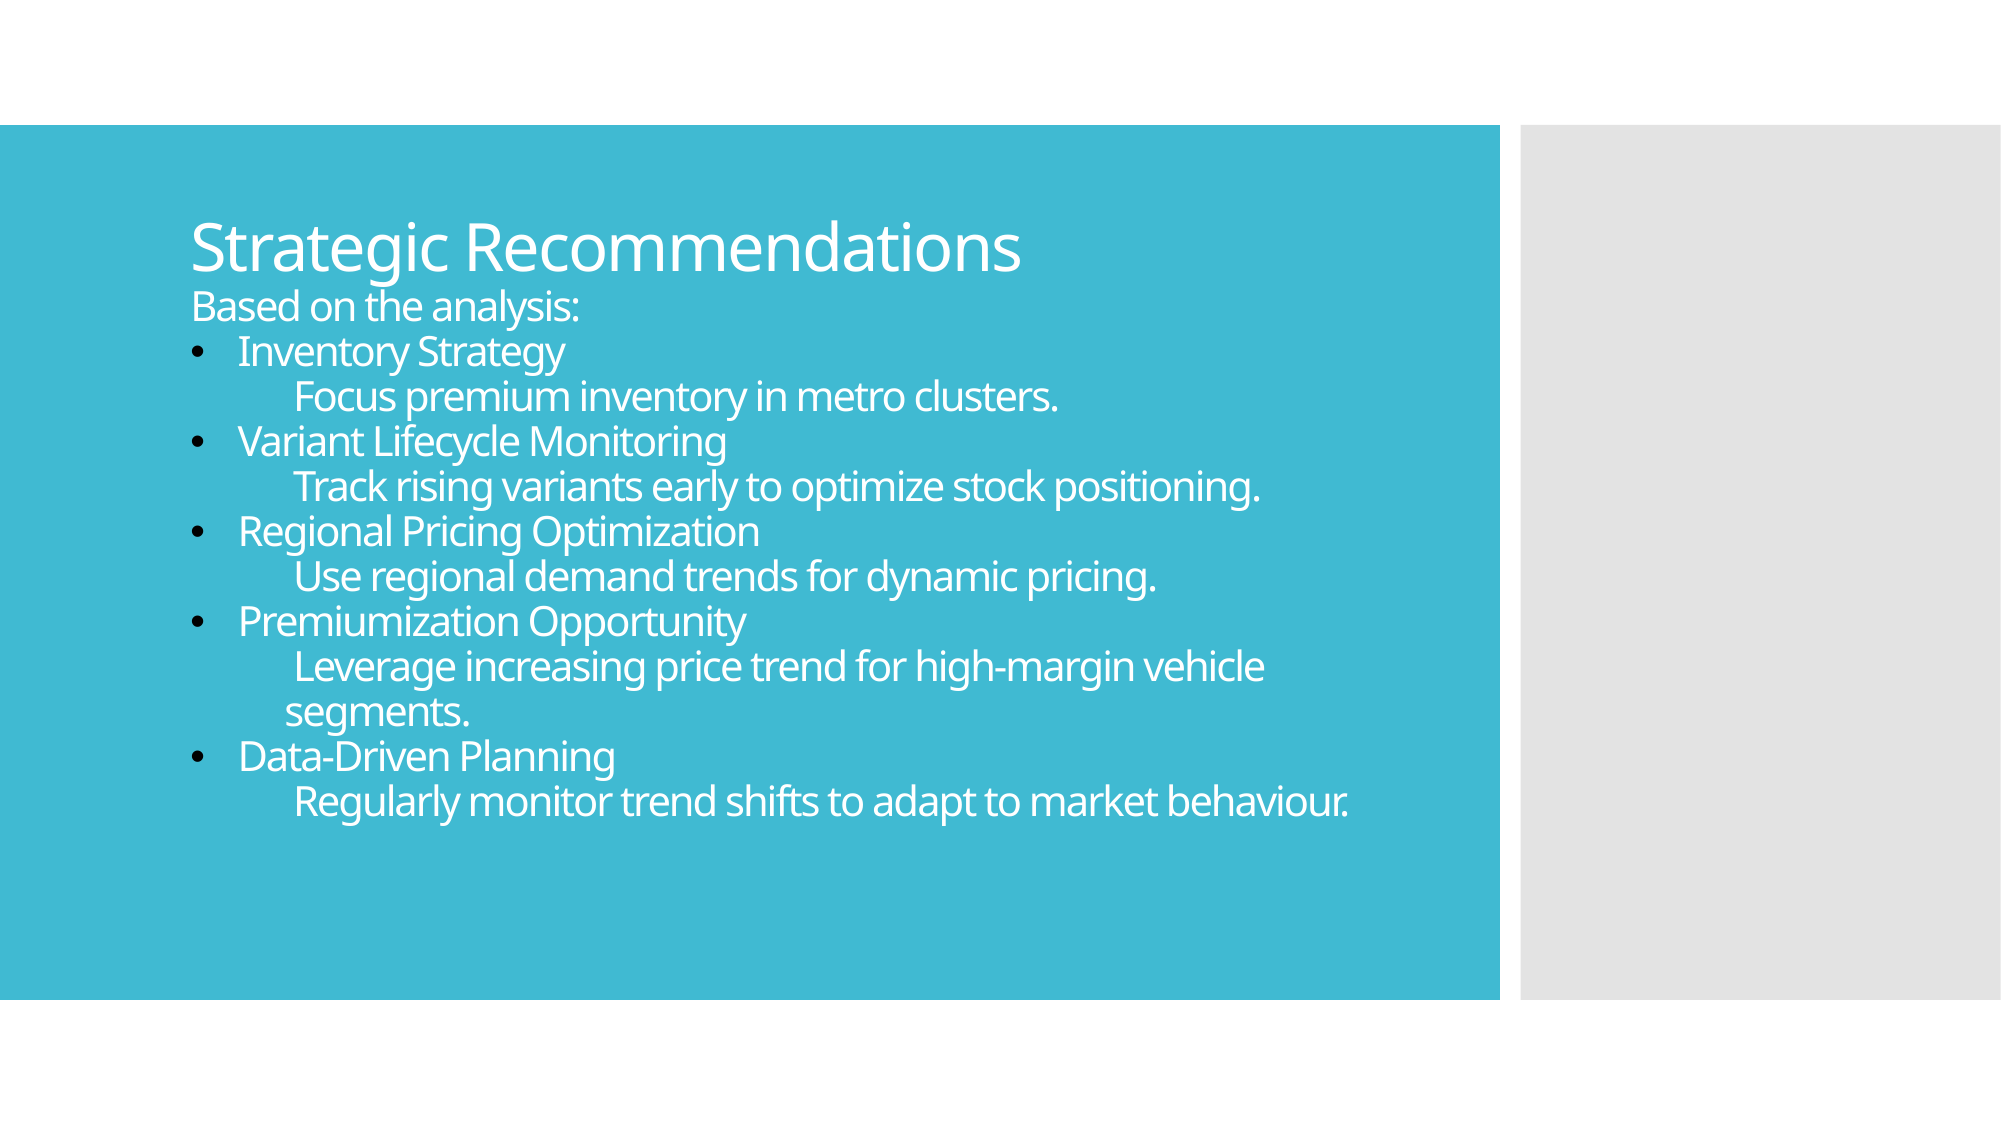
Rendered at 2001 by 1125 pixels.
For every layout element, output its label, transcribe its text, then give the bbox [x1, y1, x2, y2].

title Strategic Recommendations Based on the analysis: Inventory Strategy Focus premium inventory in metro clusters. Variant Lifecycle Monitoring Track rising variants early to optimize stock positioning. Regional Pricing Optimization Use regional demand trends for dynamic pricing. Premiumization Opportunity Leverage increasing price trend for high-margin vehicle segments. Data-Driven Planning Regularly monitor trend shifts to adapt to market behaviour. [175, 206, 1376, 824]
